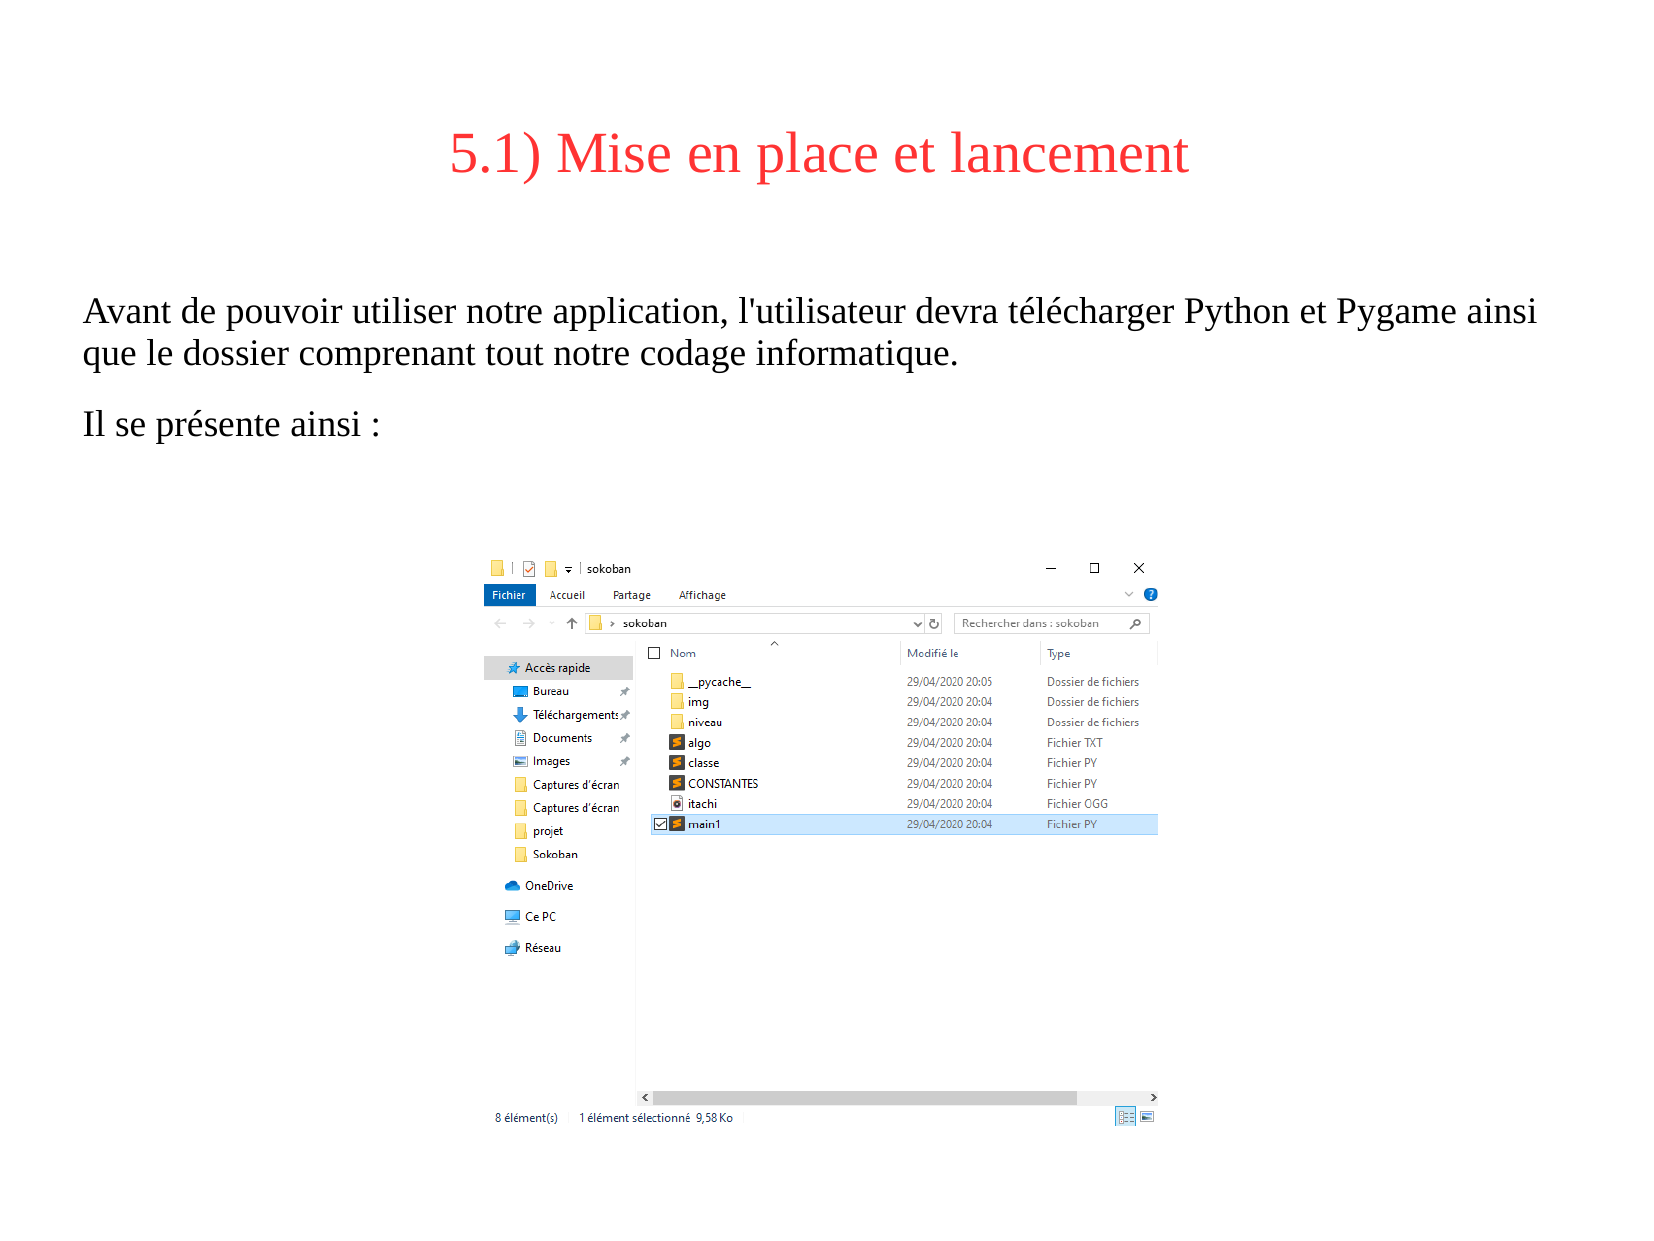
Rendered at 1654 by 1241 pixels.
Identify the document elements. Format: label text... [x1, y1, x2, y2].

picture [484, 555, 1158, 1126]
list Avant de pouvoir utiliser notre application, l'utilisateur devra télécharger Python et Pygame ainsi que le dossier comprenant tout notre codage informatique. Il se présente ainsi : [82, 290, 1571, 1109]
title 5.1) Mise en place et lancement [82, 49, 1571, 257]
